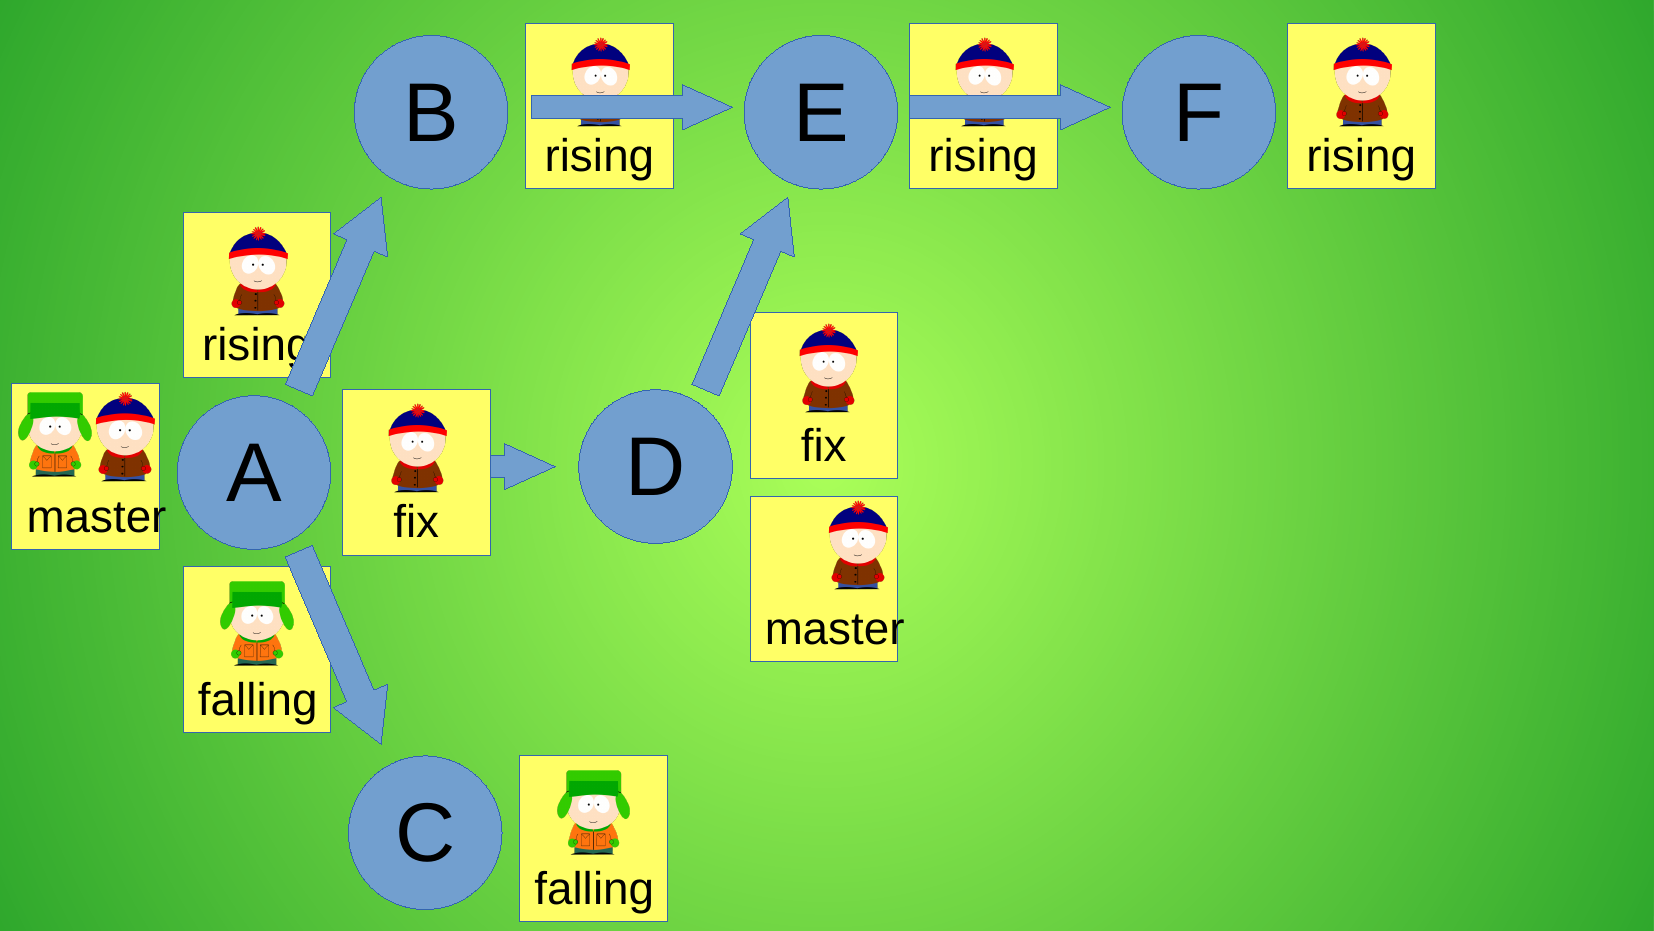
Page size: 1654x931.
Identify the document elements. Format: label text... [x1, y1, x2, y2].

text_box C [348, 755, 503, 910]
picture [386, 401, 449, 494]
text_box master [750, 496, 898, 662]
text_box master [11, 383, 160, 550]
text_box fix [342, 389, 491, 556]
text_box [531, 84, 733, 130]
text_box A [177, 395, 331, 550]
picture [953, 35, 1016, 95]
picture [16, 389, 157, 483]
text_box rising [321, 355, 331, 378]
text_box [285, 197, 388, 396]
text_box [285, 545, 388, 745]
picture [218, 578, 296, 668]
text_box falling [322, 566, 331, 586]
picture [953, 119, 1016, 128]
text_box rising [183, 212, 331, 378]
text_box rising [909, 119, 1058, 189]
text_box [909, 84, 1111, 130]
text_box rising [909, 23, 1058, 95]
text_box E [744, 35, 898, 190]
picture [226, 224, 290, 317]
text_box falling [183, 566, 331, 733]
picture [826, 498, 890, 591]
picture [797, 321, 860, 414]
picture [569, 119, 632, 128]
picture [569, 35, 632, 95]
text_box rising [525, 23, 674, 189]
text_box rising [1287, 23, 1436, 189]
text_box falling [519, 755, 668, 922]
text_box [691, 197, 795, 396]
text_box [491, 443, 556, 490]
text_box B [354, 35, 508, 190]
picture [1331, 35, 1394, 128]
text_box F [1122, 35, 1276, 190]
text_box rising [292, 338, 303, 357]
picture [555, 767, 632, 857]
text_box D [578, 389, 733, 544]
text_box fix [750, 312, 898, 479]
